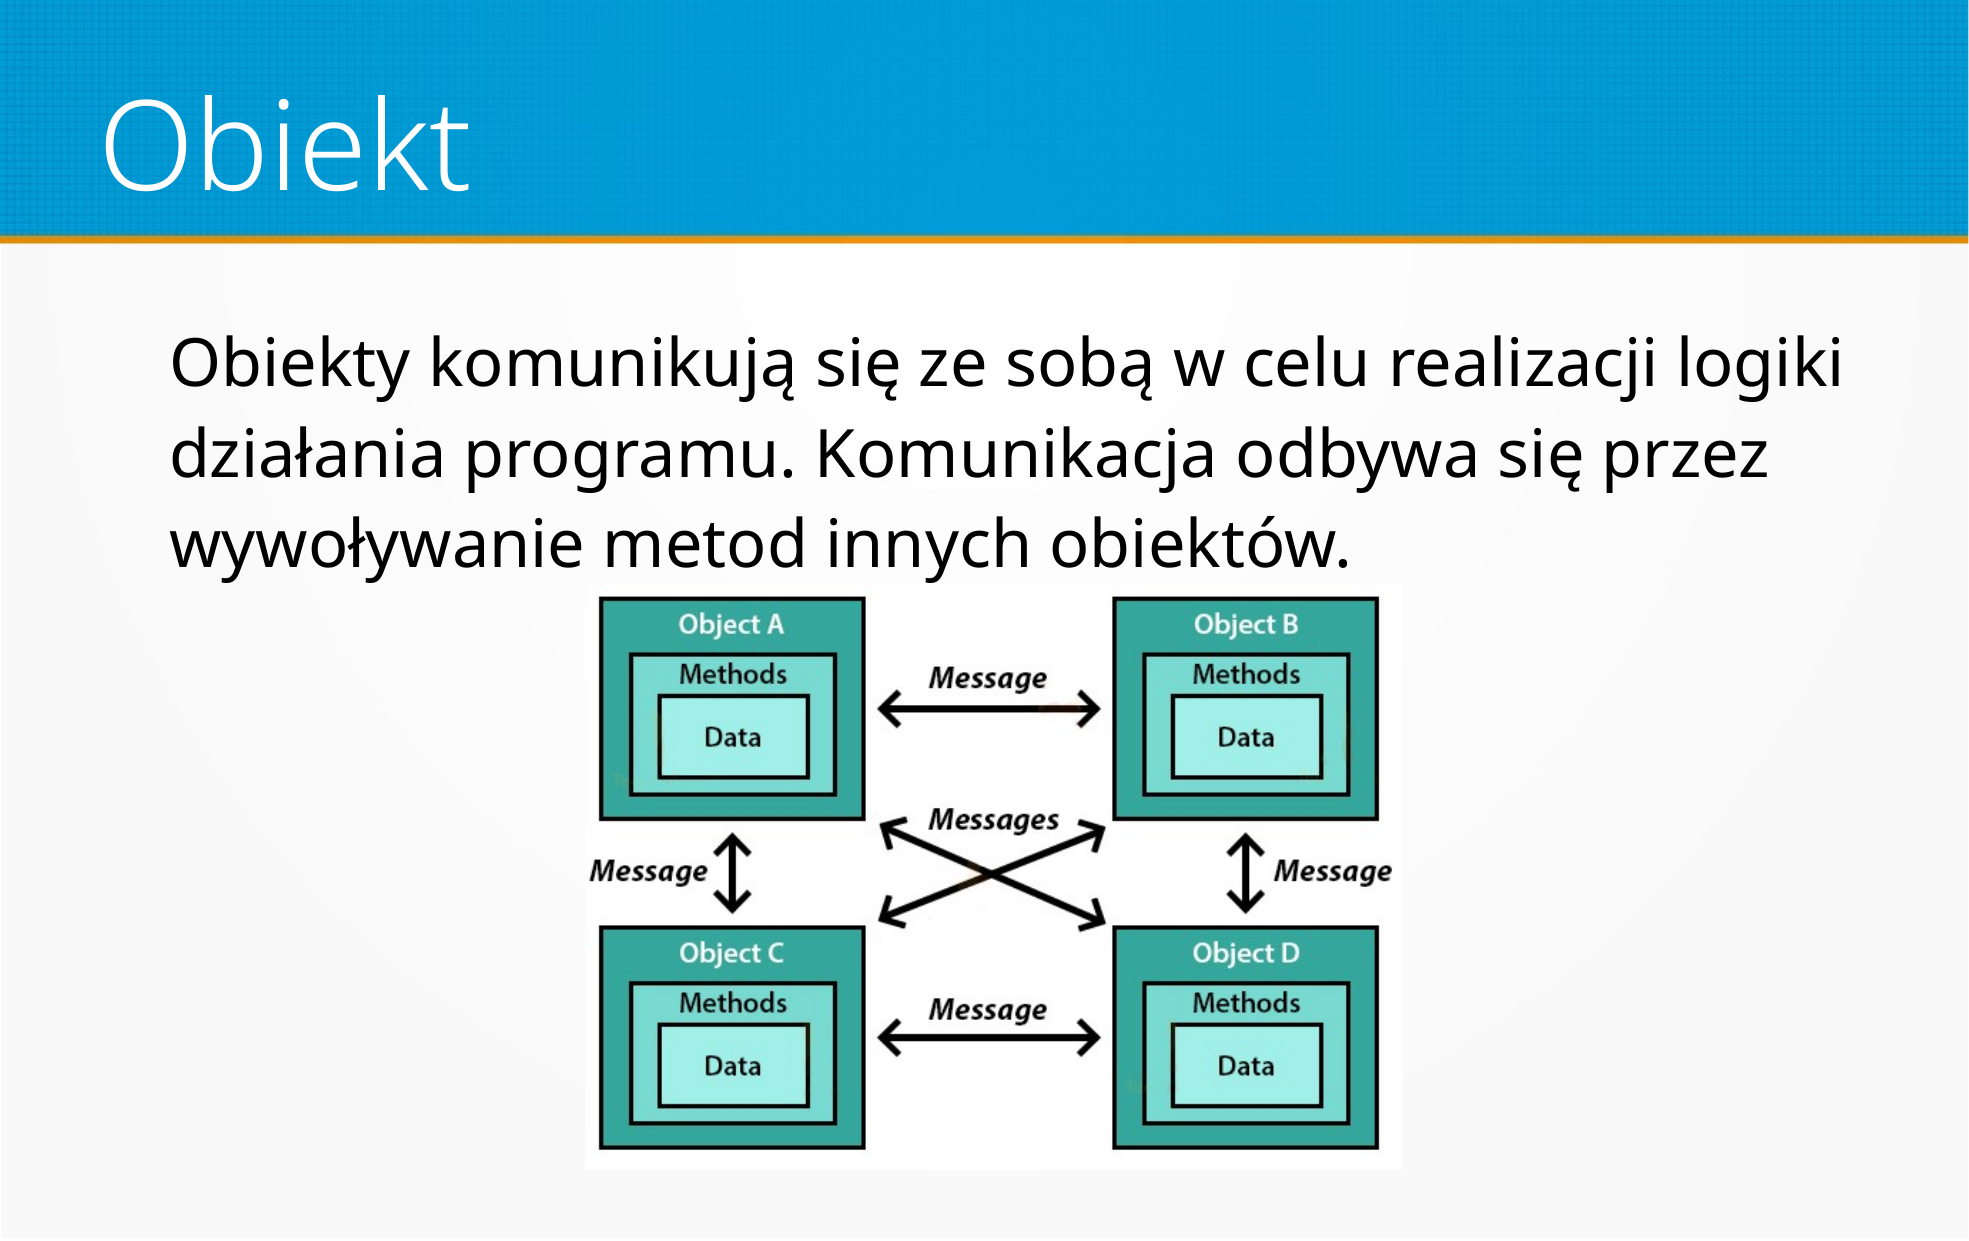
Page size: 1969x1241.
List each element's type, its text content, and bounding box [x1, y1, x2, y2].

list Obiekty komunikują się ze sobą w celu realizacji logiki działania programu. Komunikacja odbywa się przez wywoływanie metod innych obiektów. [98, 315, 1861, 1081]
title Obiekt [98, 19, 1870, 227]
picture [0, 233, 1969, 1241]
